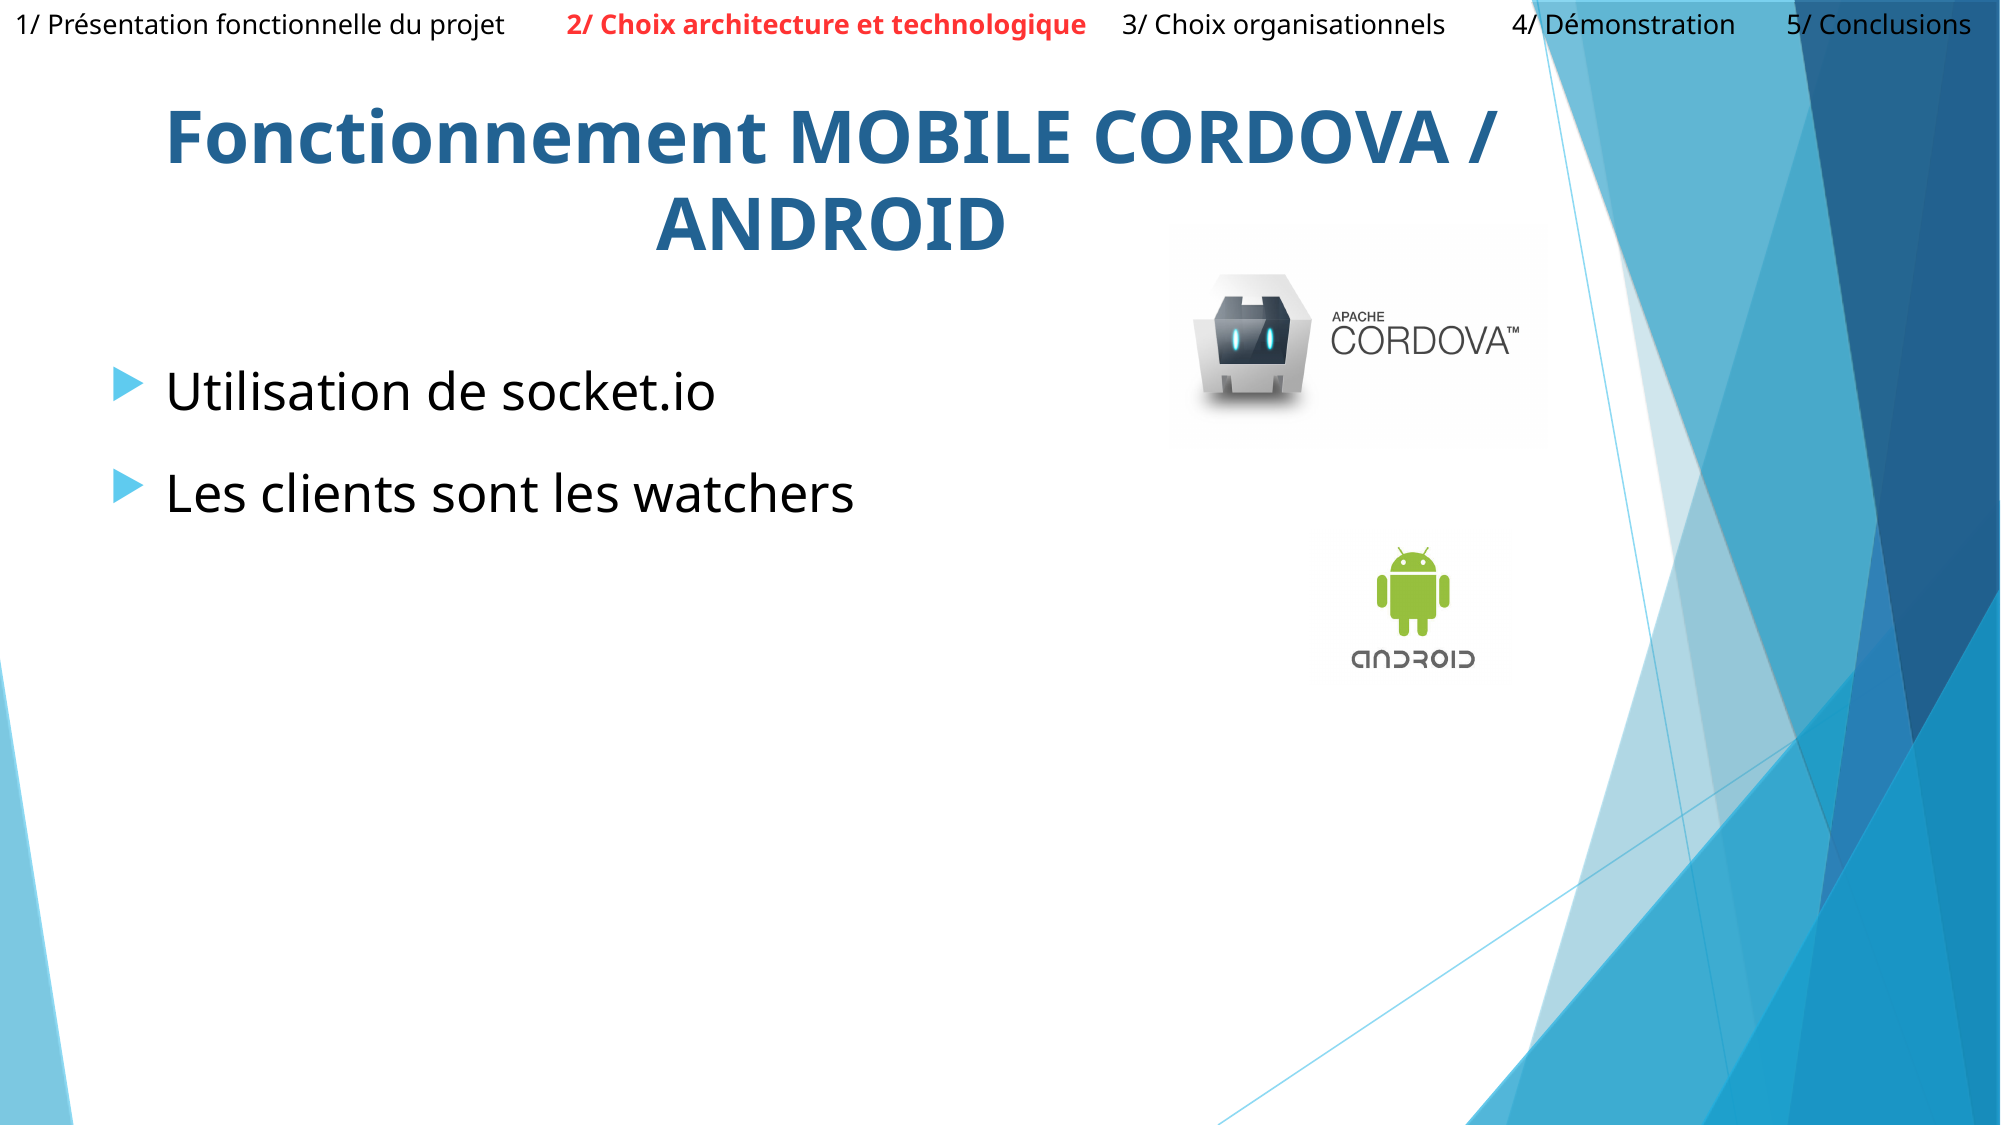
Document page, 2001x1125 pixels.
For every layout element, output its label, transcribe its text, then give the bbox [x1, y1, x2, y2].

picture [1309, 529, 1512, 686]
list Fonctionnement MOBILE CORDOVA / ANDROID Utilisation de socket.io Les clients sont les watchers [94, 82, 1570, 1125]
text_box 1/ Présentation fonctionnelle du projet 2/ Choix architecture et technologique 3/ Choix organisationnels 4/ Démonstration 5/ Conclusions [0, 0, 2000, 48]
picture [1169, 224, 1548, 449]
